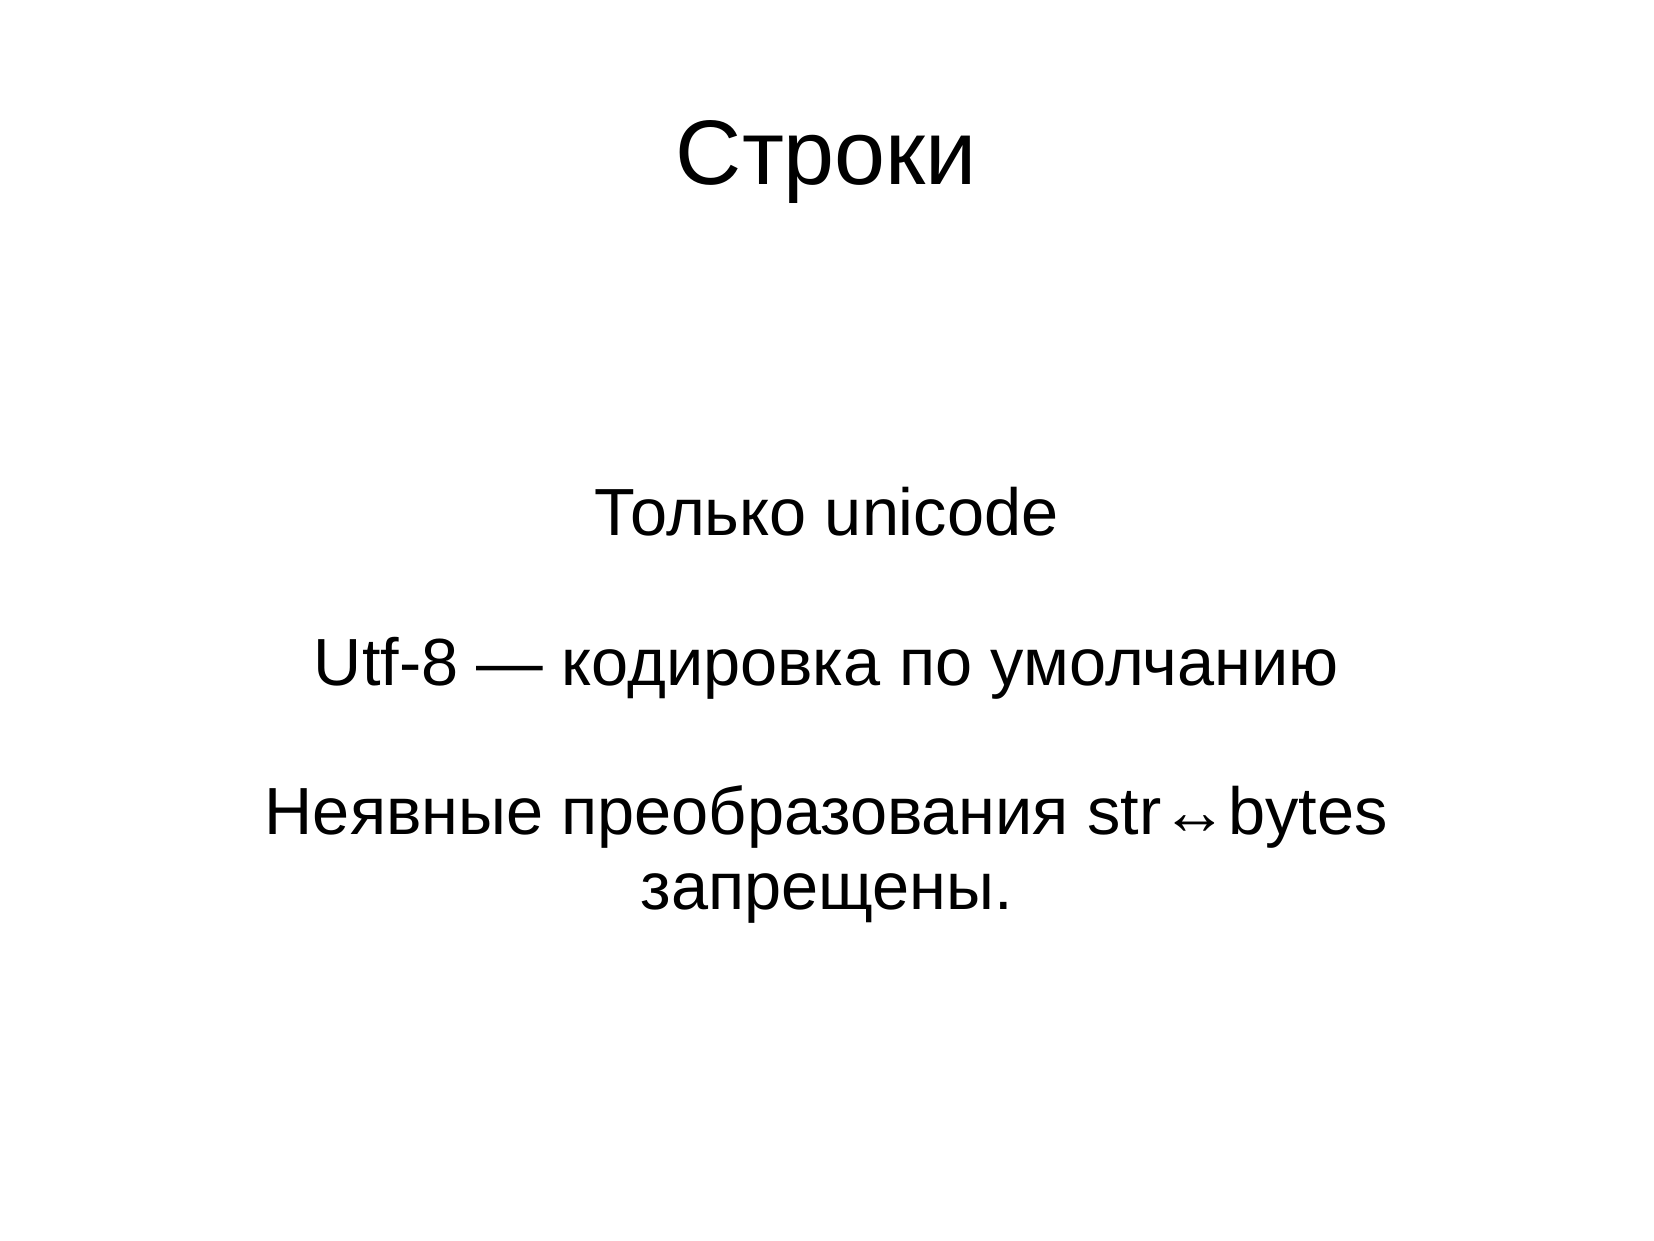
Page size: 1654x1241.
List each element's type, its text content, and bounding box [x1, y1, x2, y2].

title Строки [82, 49, 1571, 257]
subtitle Только unicode Utf-8 — кодировка по умолчанию Неявные преобразования str↔bytes запрещены. [82, 290, 1571, 1109]
